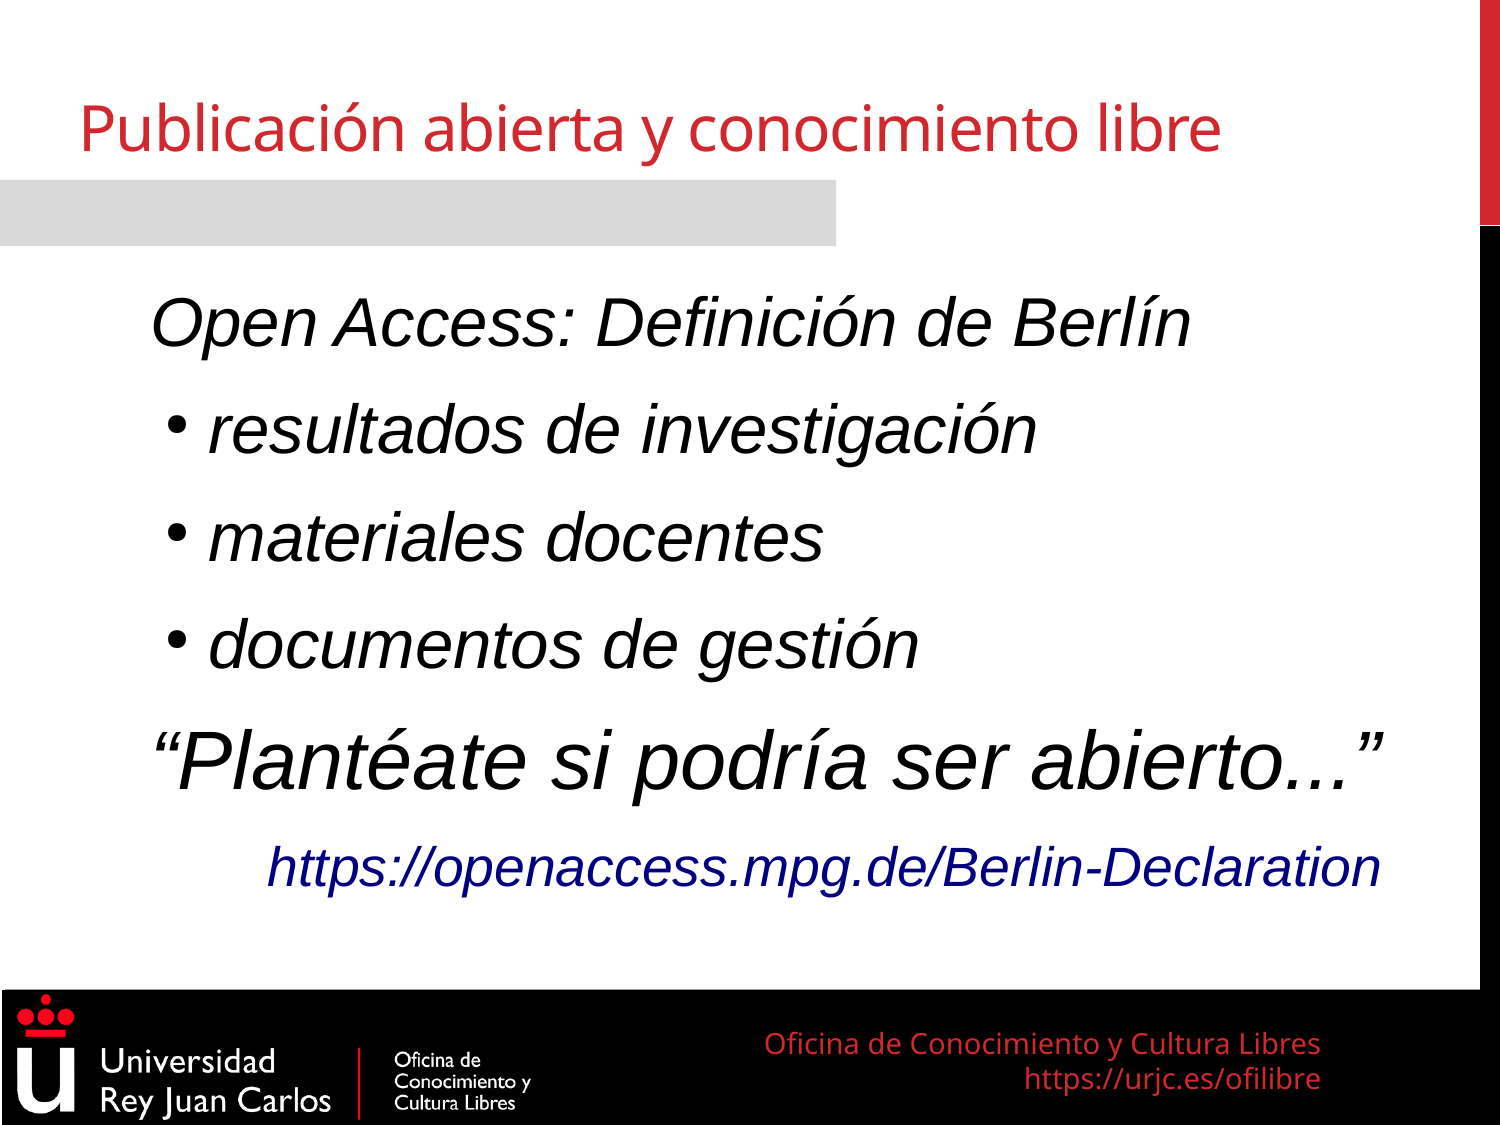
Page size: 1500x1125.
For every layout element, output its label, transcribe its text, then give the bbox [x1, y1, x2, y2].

title [75, 15, 1425, 172]
picture [17, 994, 531, 1120]
list Open Access: Definición de Berlín resultados de investigación materiales docentes documentos de gestión “Plantéate si podría ser abierto...” https://openaccess.mpg.de/Berlin-Declaration [135, 270, 1411, 916]
text_box Publicación abierta y conocimiento libre [0, 24, 1326, 172]
